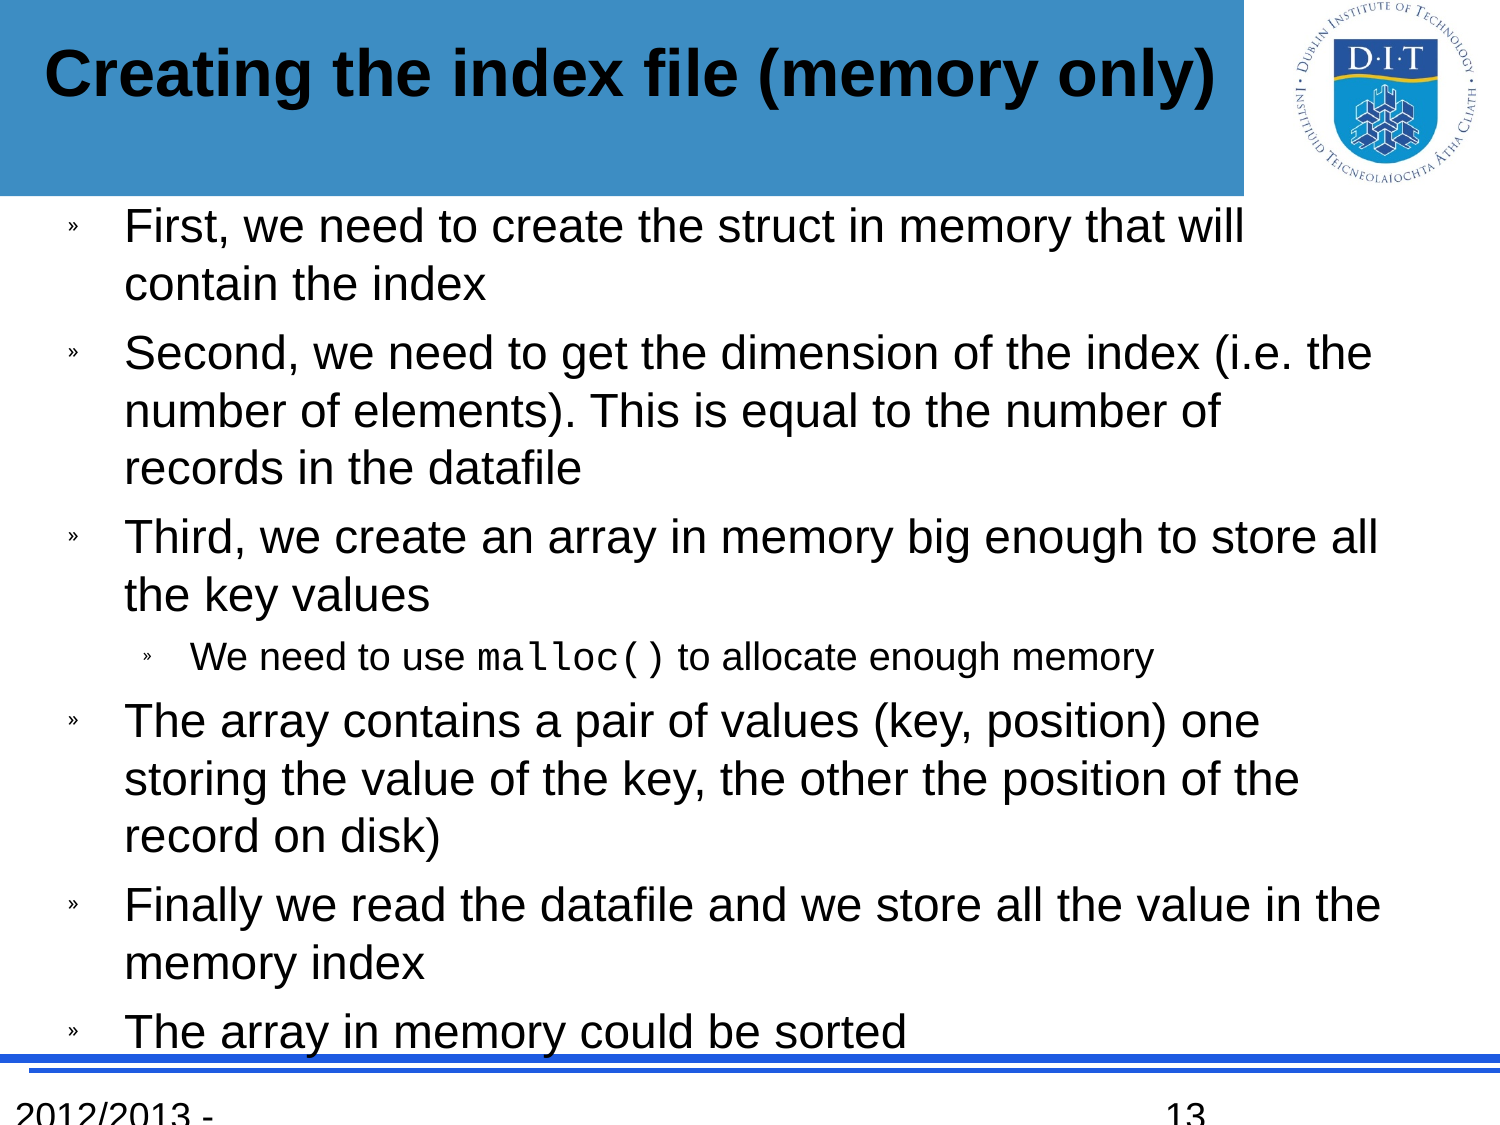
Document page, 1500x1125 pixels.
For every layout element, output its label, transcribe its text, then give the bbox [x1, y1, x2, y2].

title Creating the index file (memory only) [29, 22, 1236, 185]
slide_number <number> [1149, 1084, 1500, 1125]
slide_number 2012/2013 - DT228/4 [0, 1084, 350, 1125]
list First, we need to create the struct in memory that will contain the index Second, we need to get the dimension of the index (i.e. the number of elements). This is equal to the number of records in the datafile Third, we create an array in memory big enough to store all the key values We need to use malloc() to allocate enough memory The array contains a pair of values (key, position) one storing the value of the key, the other the position of the record on disk) Finally we read the datafile and we store all the value in the memory index The array in memory could be sorted [53, 187, 1404, 988]
picture [1293, 0, 1478, 185]
